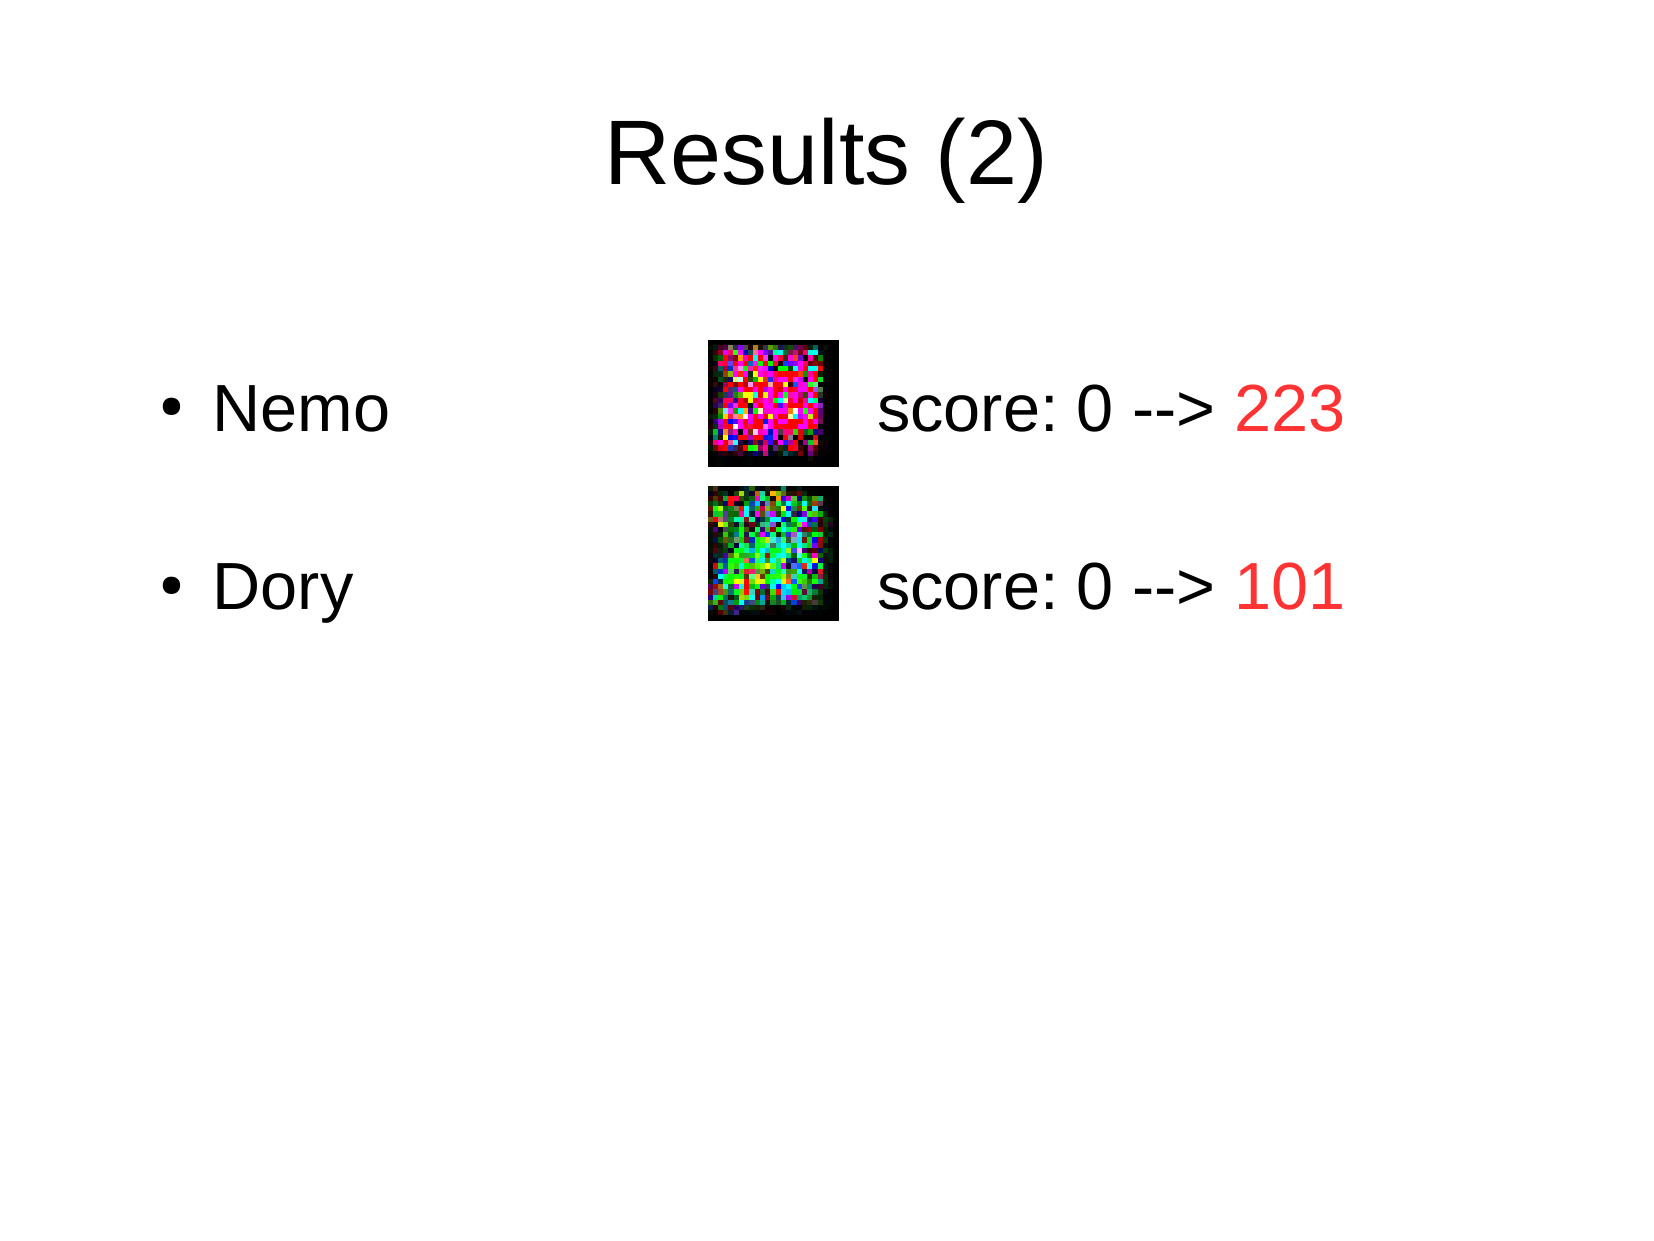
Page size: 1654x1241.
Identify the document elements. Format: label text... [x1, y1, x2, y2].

list Nemo score: 0 --> 223 Dory score: 0 --> 101 [141, 266, 1630, 1213]
picture [708, 340, 839, 467]
title Results (2) [82, 49, 1571, 257]
picture [708, 486, 839, 621]
